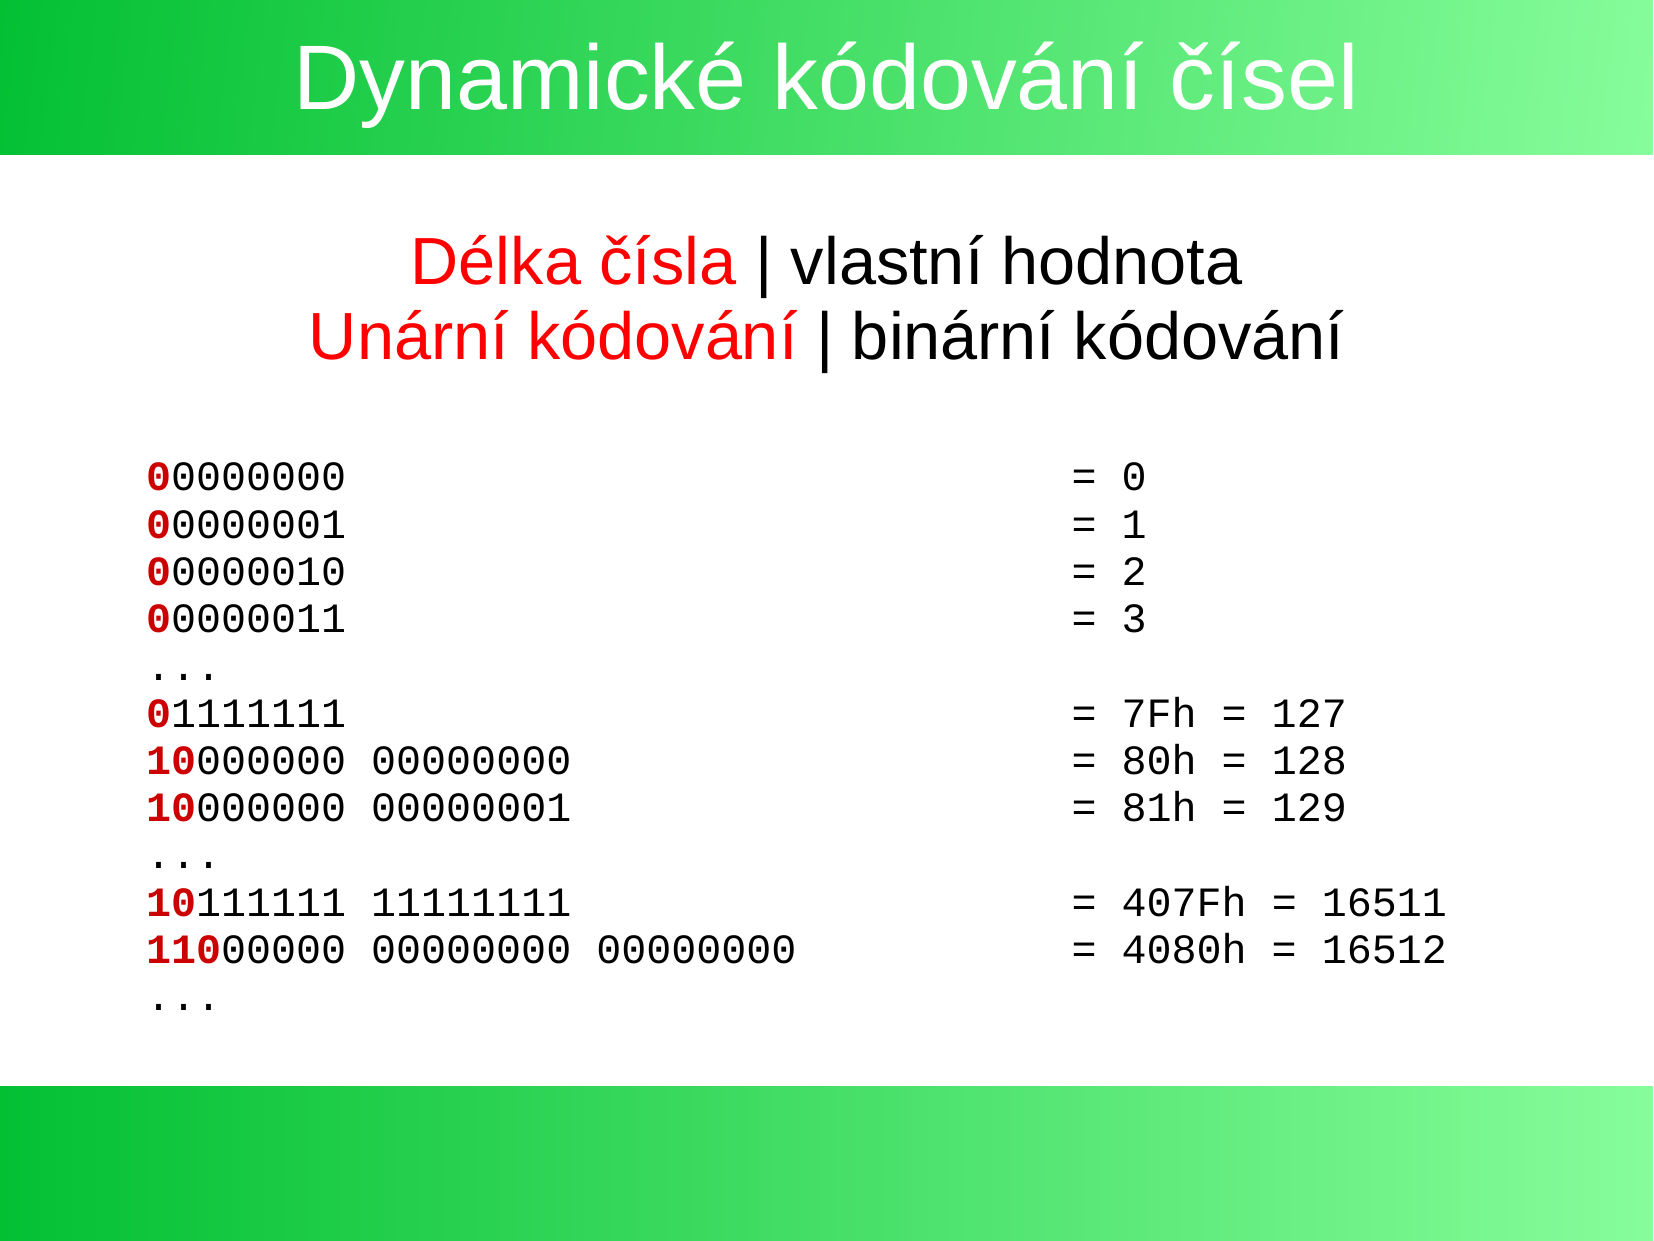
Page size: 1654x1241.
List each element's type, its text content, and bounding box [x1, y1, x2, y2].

text_box 00000000 = 0 00000001 = 1 00000010 = 2 00000011 = 3 ... 01111111 = 7Fh = 127 10000000 00000000 = 80h = 128 10000000 00000001 = 81h = 129 ... 10111111 11111111 = 407Fh = 16511 11000000 00000000 00000000 = 4080h = 16512 ... [106, 448, 1571, 1031]
subtitle Délka čísla | vlastní hodnota Unární kódování | binární kódování [82, 224, 1571, 390]
title Dynamické kódování čísel [82, 25, 1571, 130]
